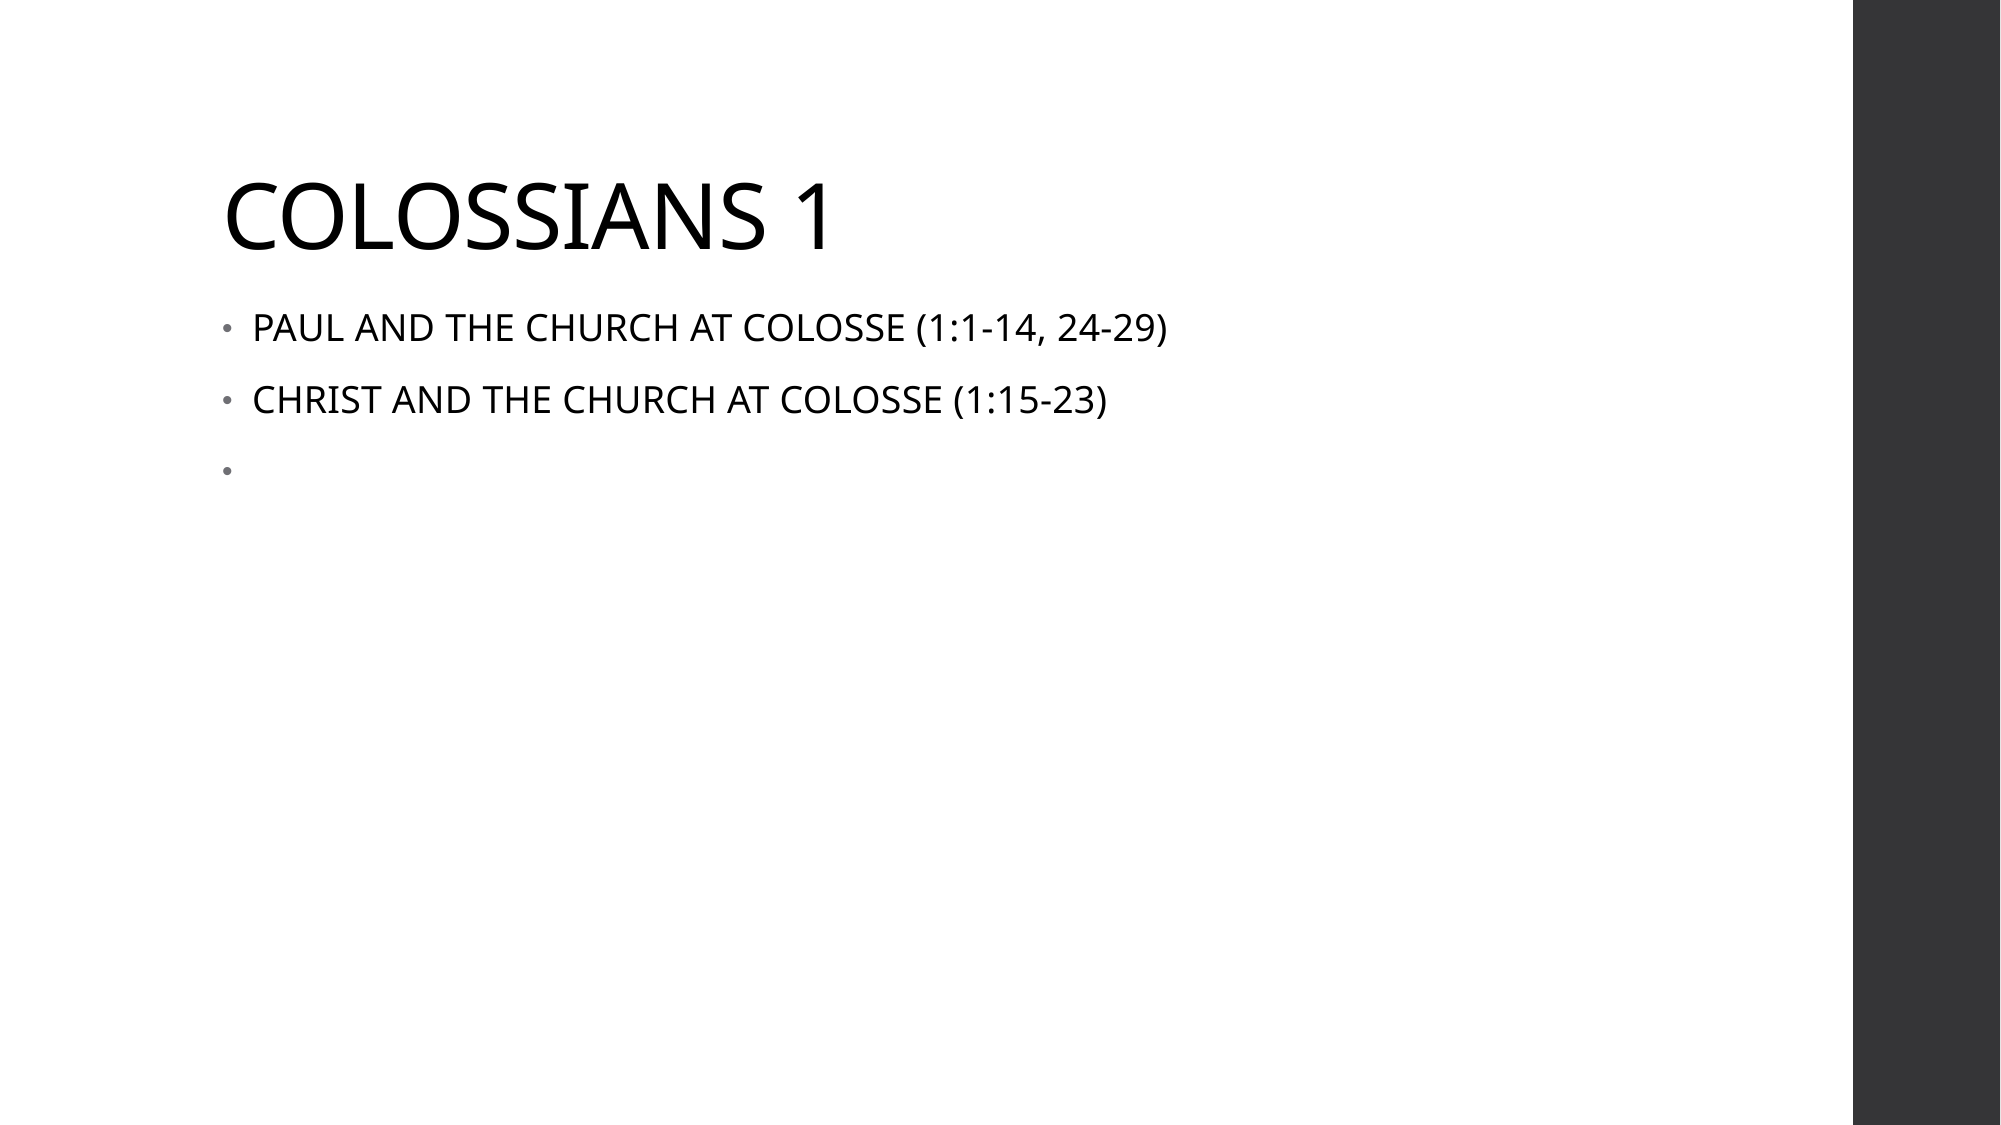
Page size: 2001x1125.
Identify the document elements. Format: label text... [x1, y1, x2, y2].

list PAUL AND THE CHURCH AT COLOSSE (1:1-14, 24-29) CHRIST AND THE CHURCH AT COLOSSE (1:15-23) [206, 299, 1617, 1014]
title COLOSSIANS 1 [206, 60, 1797, 278]
